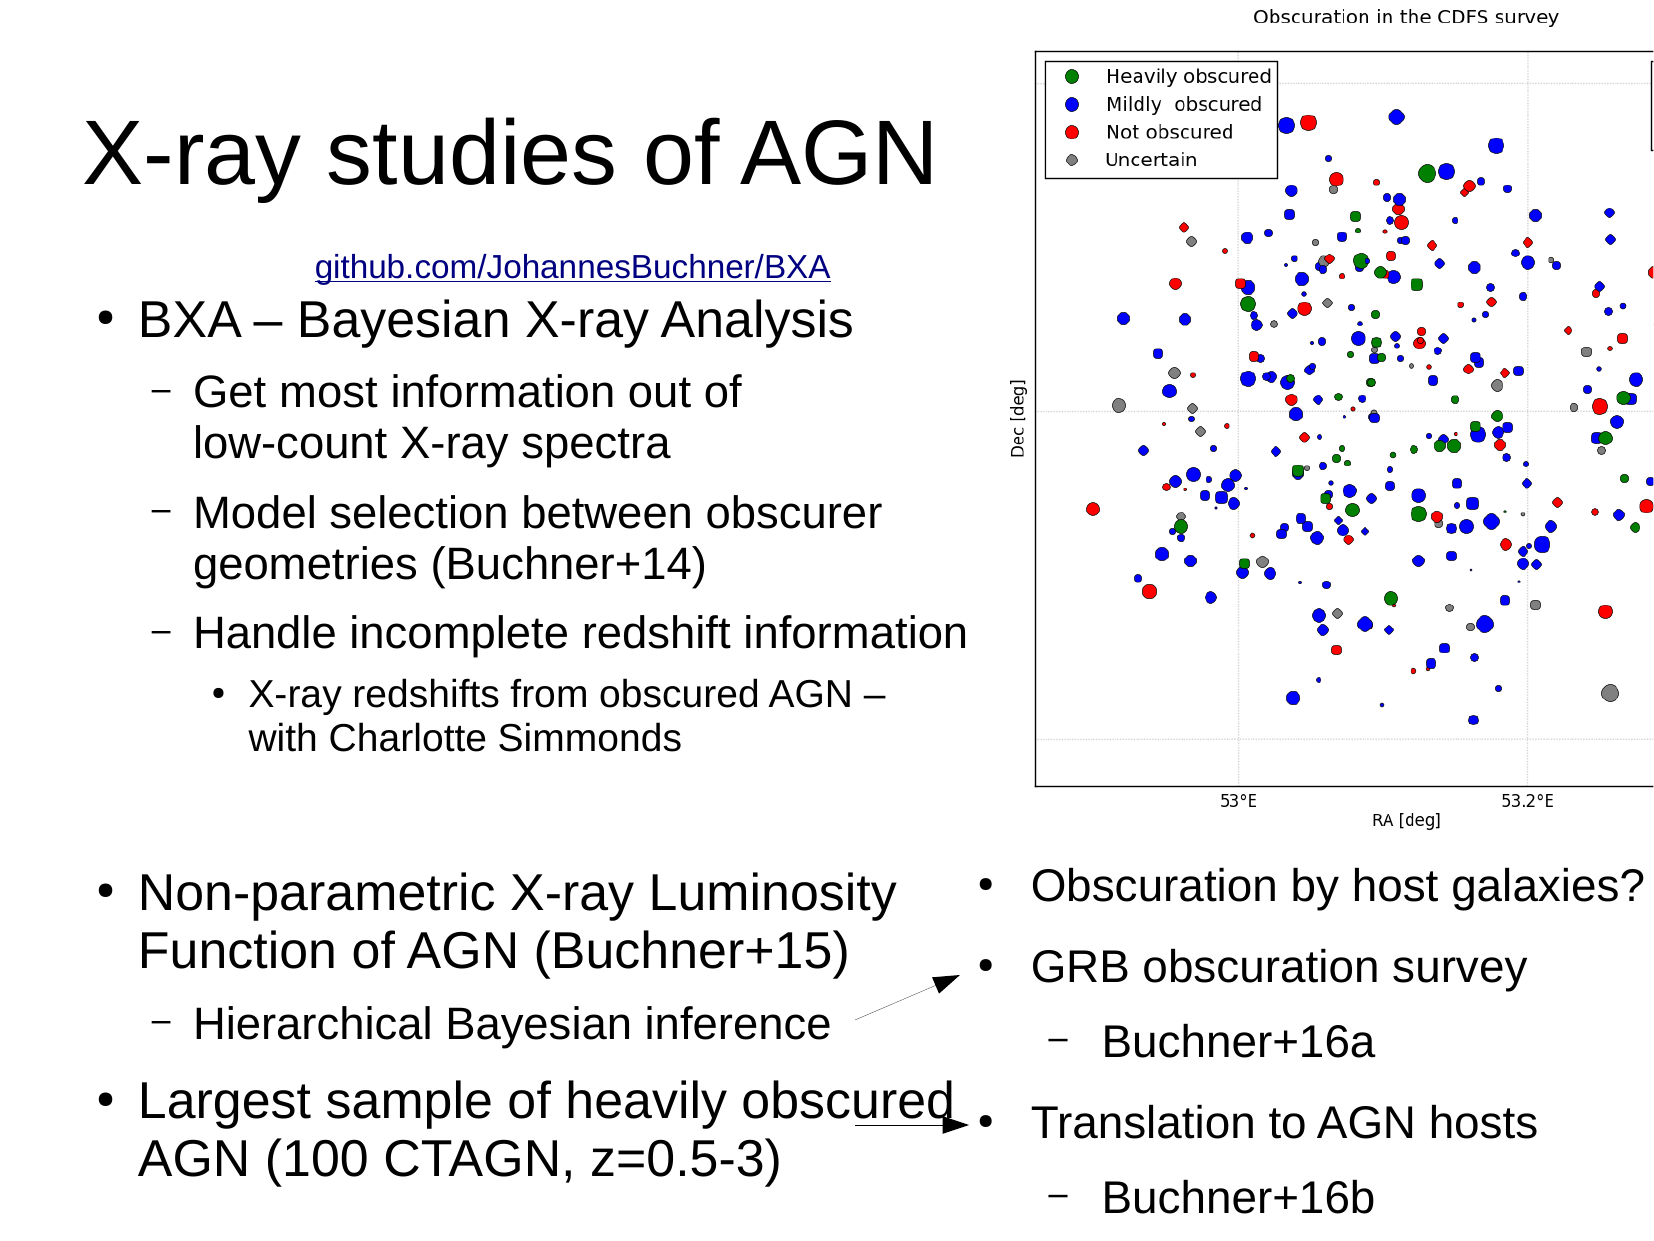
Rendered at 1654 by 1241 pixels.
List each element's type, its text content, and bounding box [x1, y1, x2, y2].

list BXA – Bayesian X-ray Analysis Get most information out of low-count X-ray spectra Model selection between obscurer geometries (Buchner+14) Handle incomplete redshift information X-ray redshifts from obscured AGN – with Charlotte Simmonds Non-parametric X-ray Luminosity Function of AGN (Buchner+15) Hierarchical Bayesian inference Largest sample of heavily obscured AGN (100 CTAGN, z=0.5-3) [82, 290, 1021, 1201]
picture [1001, 0, 1654, 839]
title X-ray studies of AGN [82, 49, 1571, 257]
list Obscuration by host galaxies? GRB obscuration survey Buchner+16a Translation to AGN hosts Buchner+16b [960, 860, 1654, 1241]
text_box github.com/JohannesBuchner/BXA [300, 241, 961, 331]
